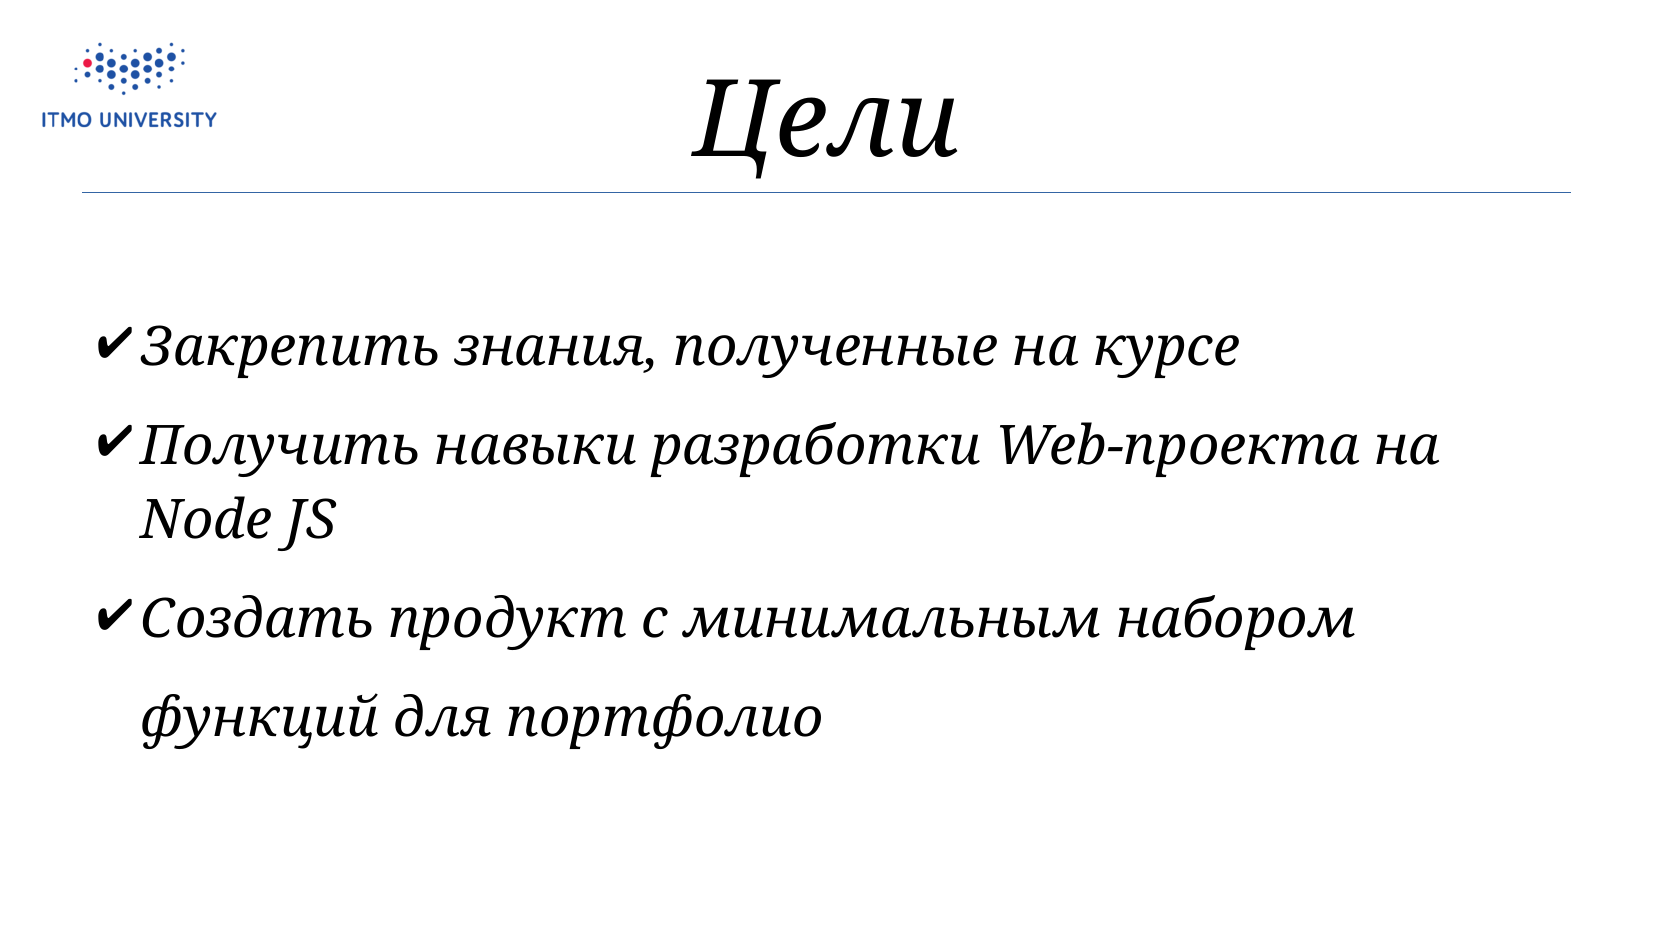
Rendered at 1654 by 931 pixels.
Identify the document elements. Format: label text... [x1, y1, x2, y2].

picture [27, 12, 231, 157]
title Цели [82, 37, 1571, 192]
list Закрепить знания, полученные на курсе Получить навыки разработки Web-проекта на Node JS Создать продукт с минимальным набором функций для портфолио [82, 217, 1571, 758]
